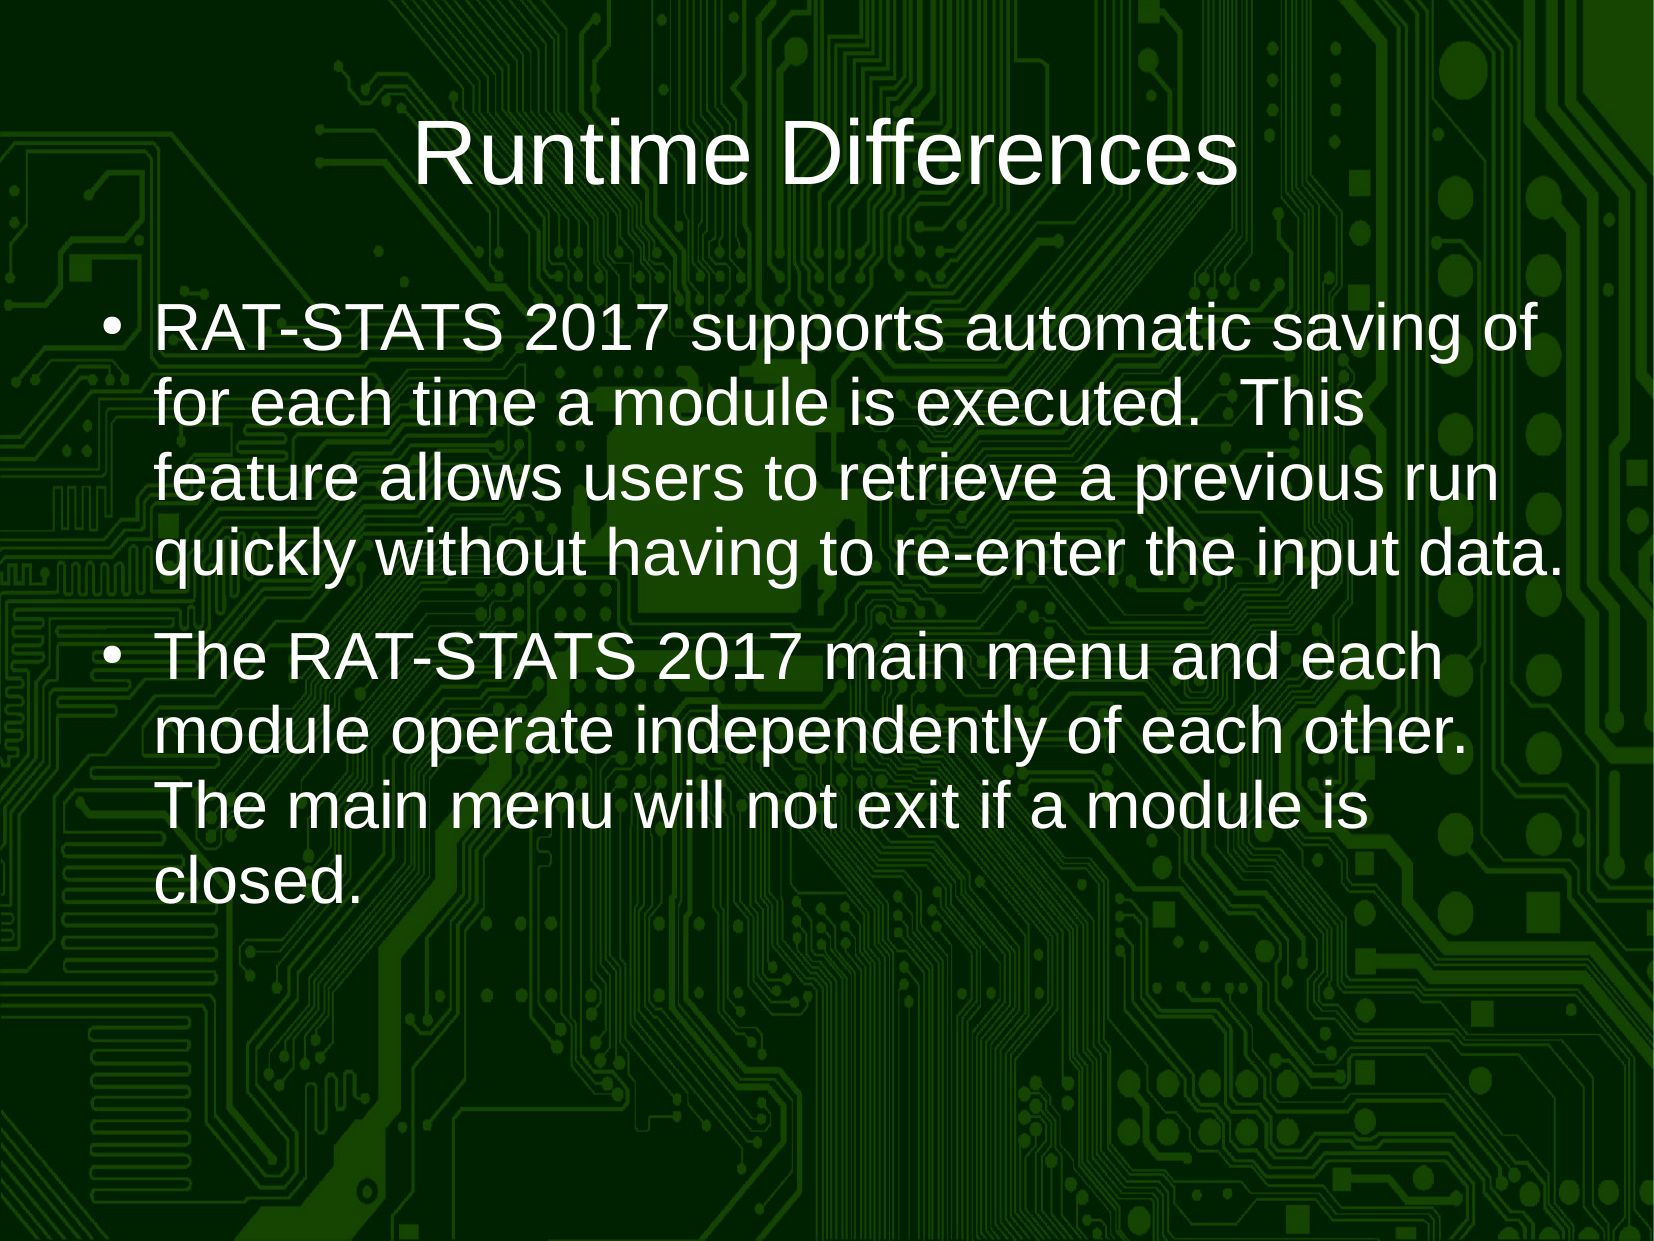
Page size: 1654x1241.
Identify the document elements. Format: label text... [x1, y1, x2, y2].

list RAT-STATS 2017 supports automatic saving of for each time a module is executed. This feature allows users to retrieve a previous run quickly without having to re-enter the input data. The RAT-STATS 2017 main menu and each module operate independently of each other. The main menu will not exit if a module is closed. [82, 290, 1571, 1010]
picture [0, 0, 1654, 1241]
title Runtime Differences [82, 49, 1571, 257]
